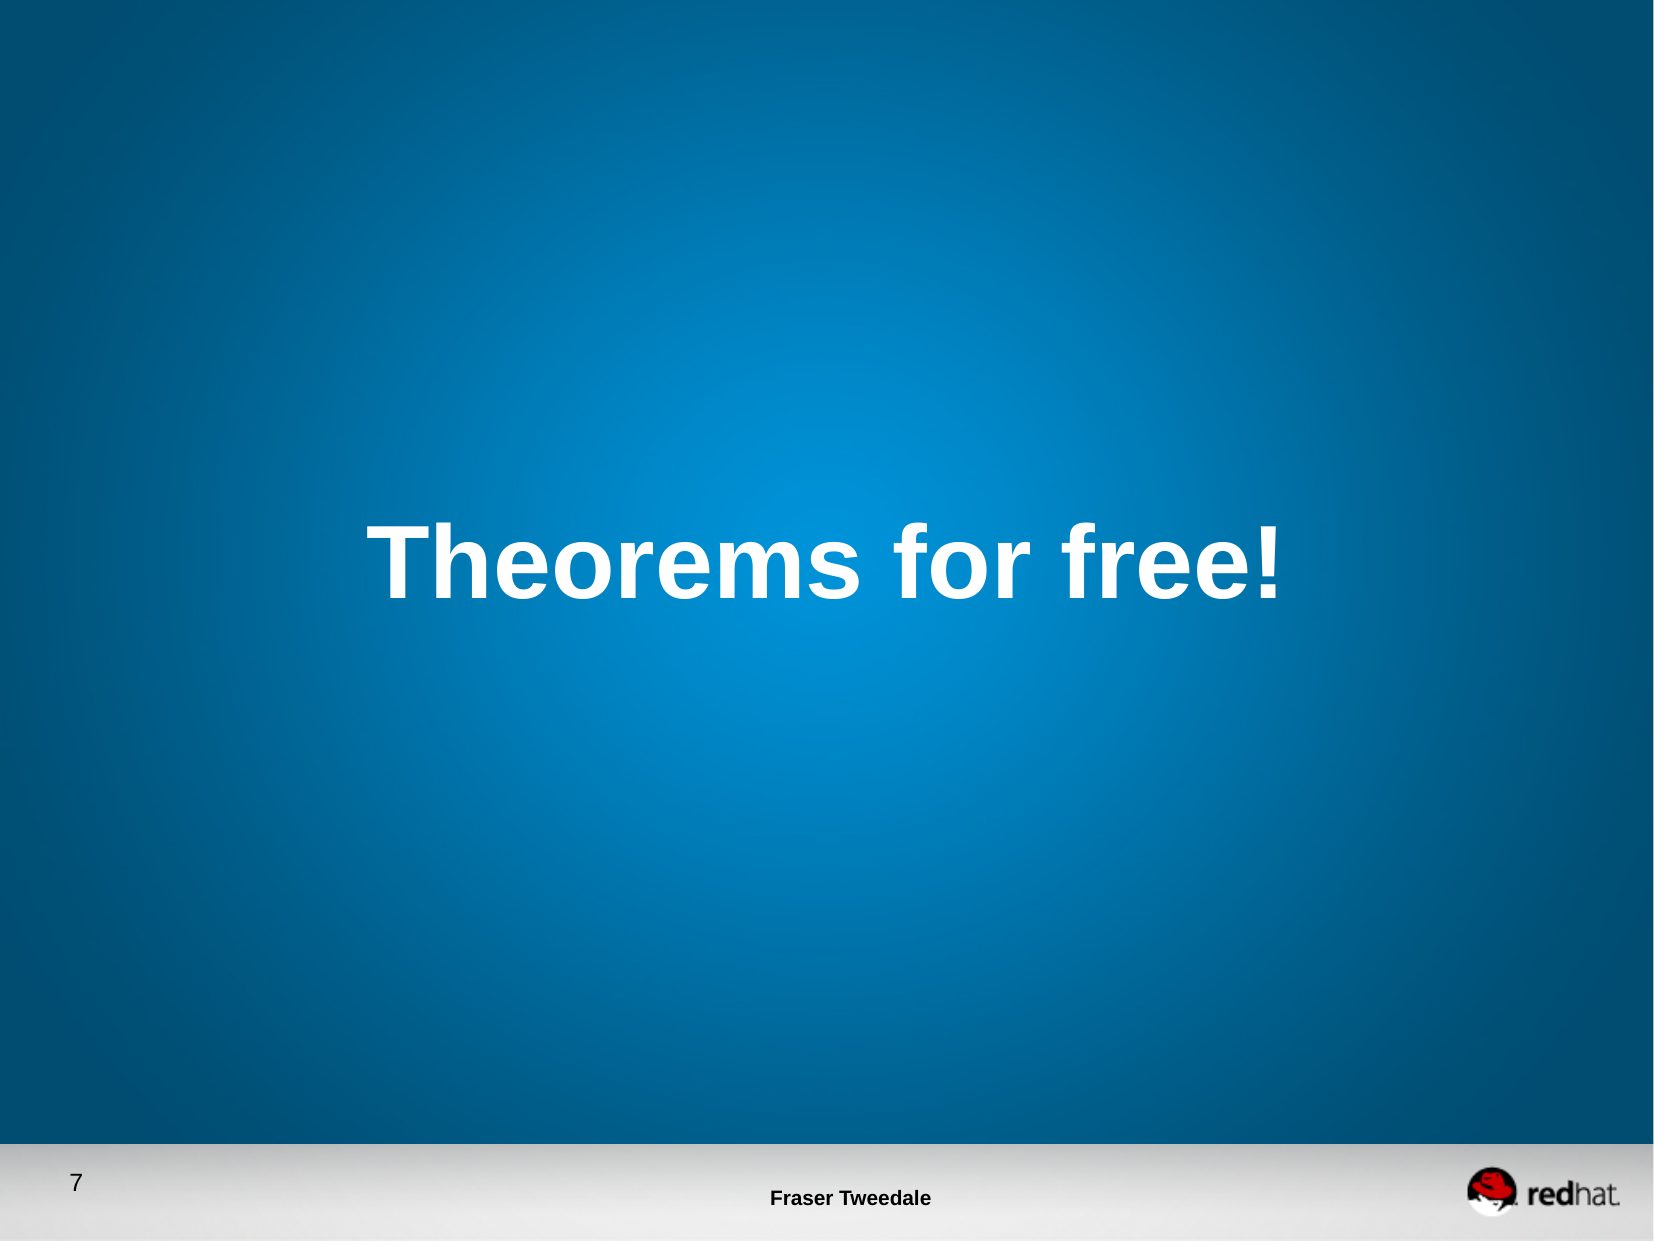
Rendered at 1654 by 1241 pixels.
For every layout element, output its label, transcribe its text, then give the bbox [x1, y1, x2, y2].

title Theorems for free! [82, 262, 1571, 862]
picture [0, 1145, 1654, 1241]
